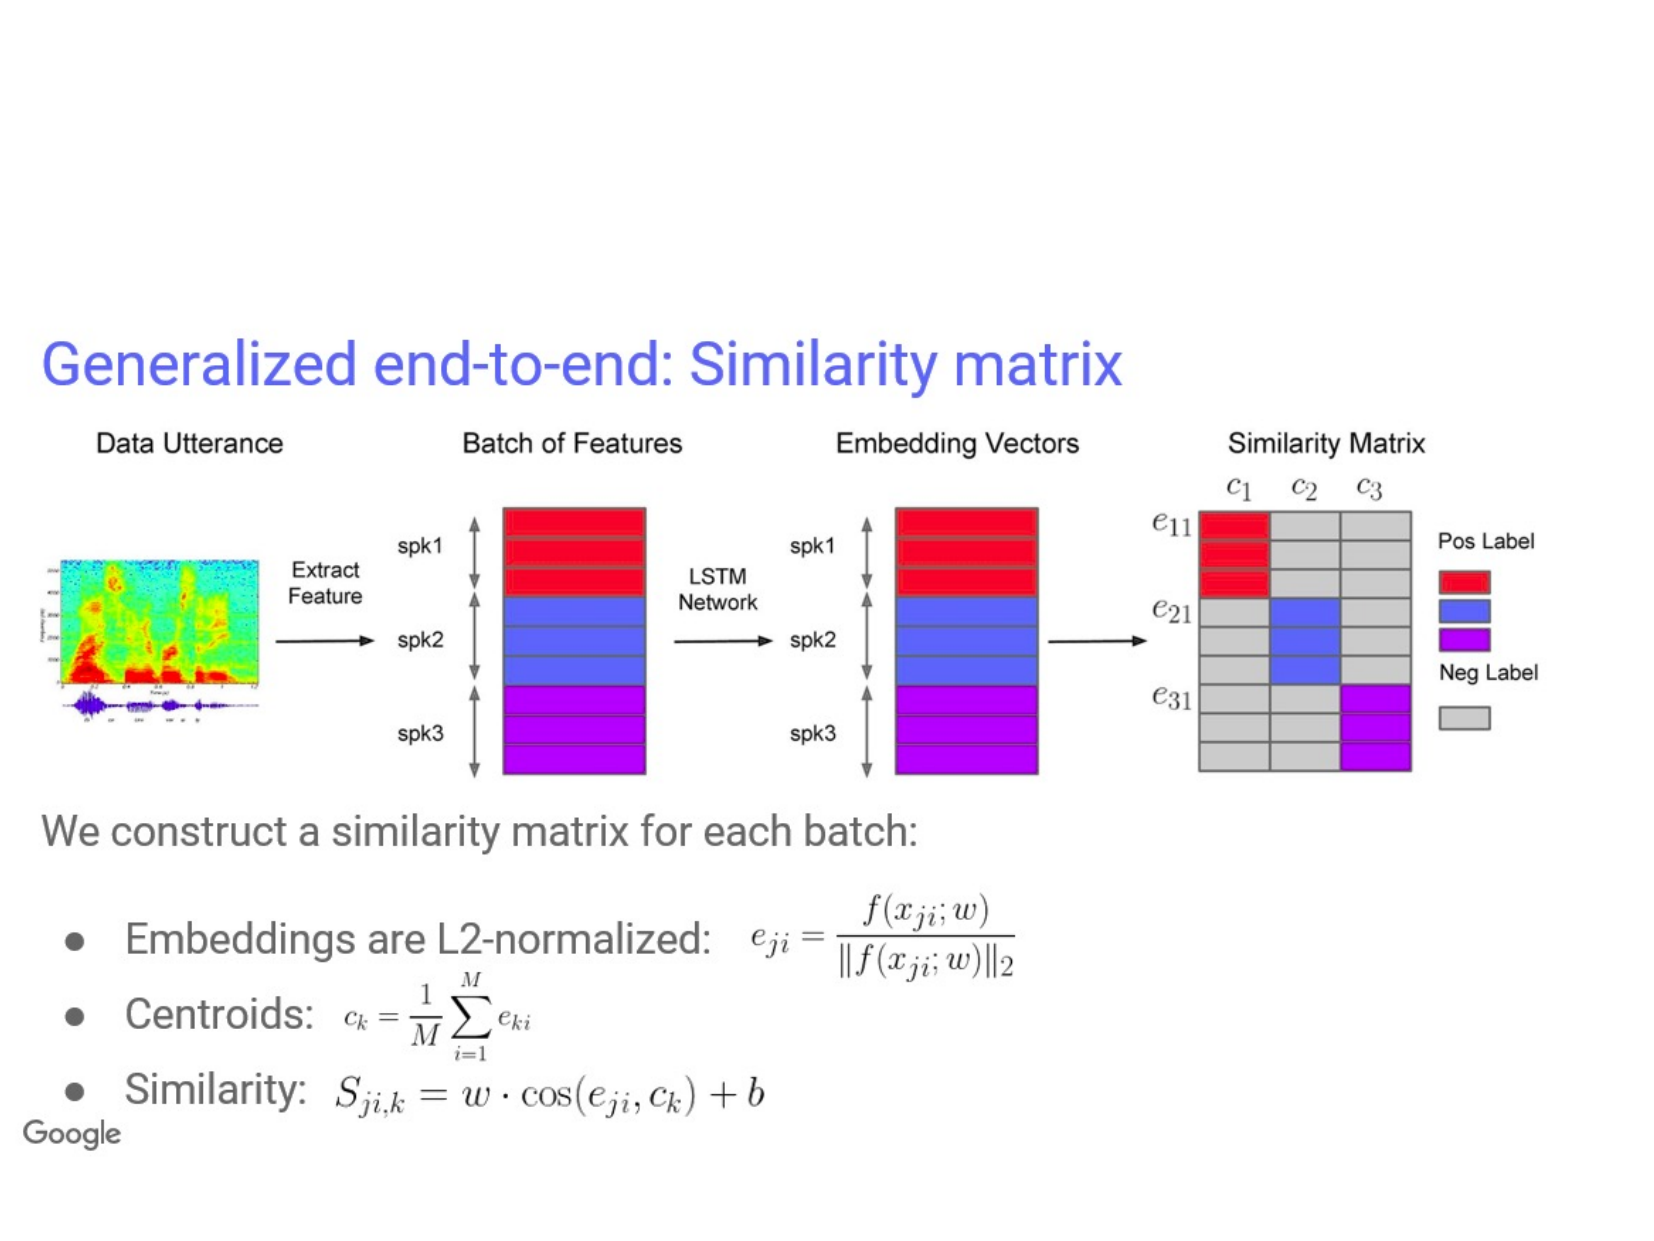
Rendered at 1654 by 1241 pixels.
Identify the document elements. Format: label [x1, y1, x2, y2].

picture [5, 238, 1654, 1158]
